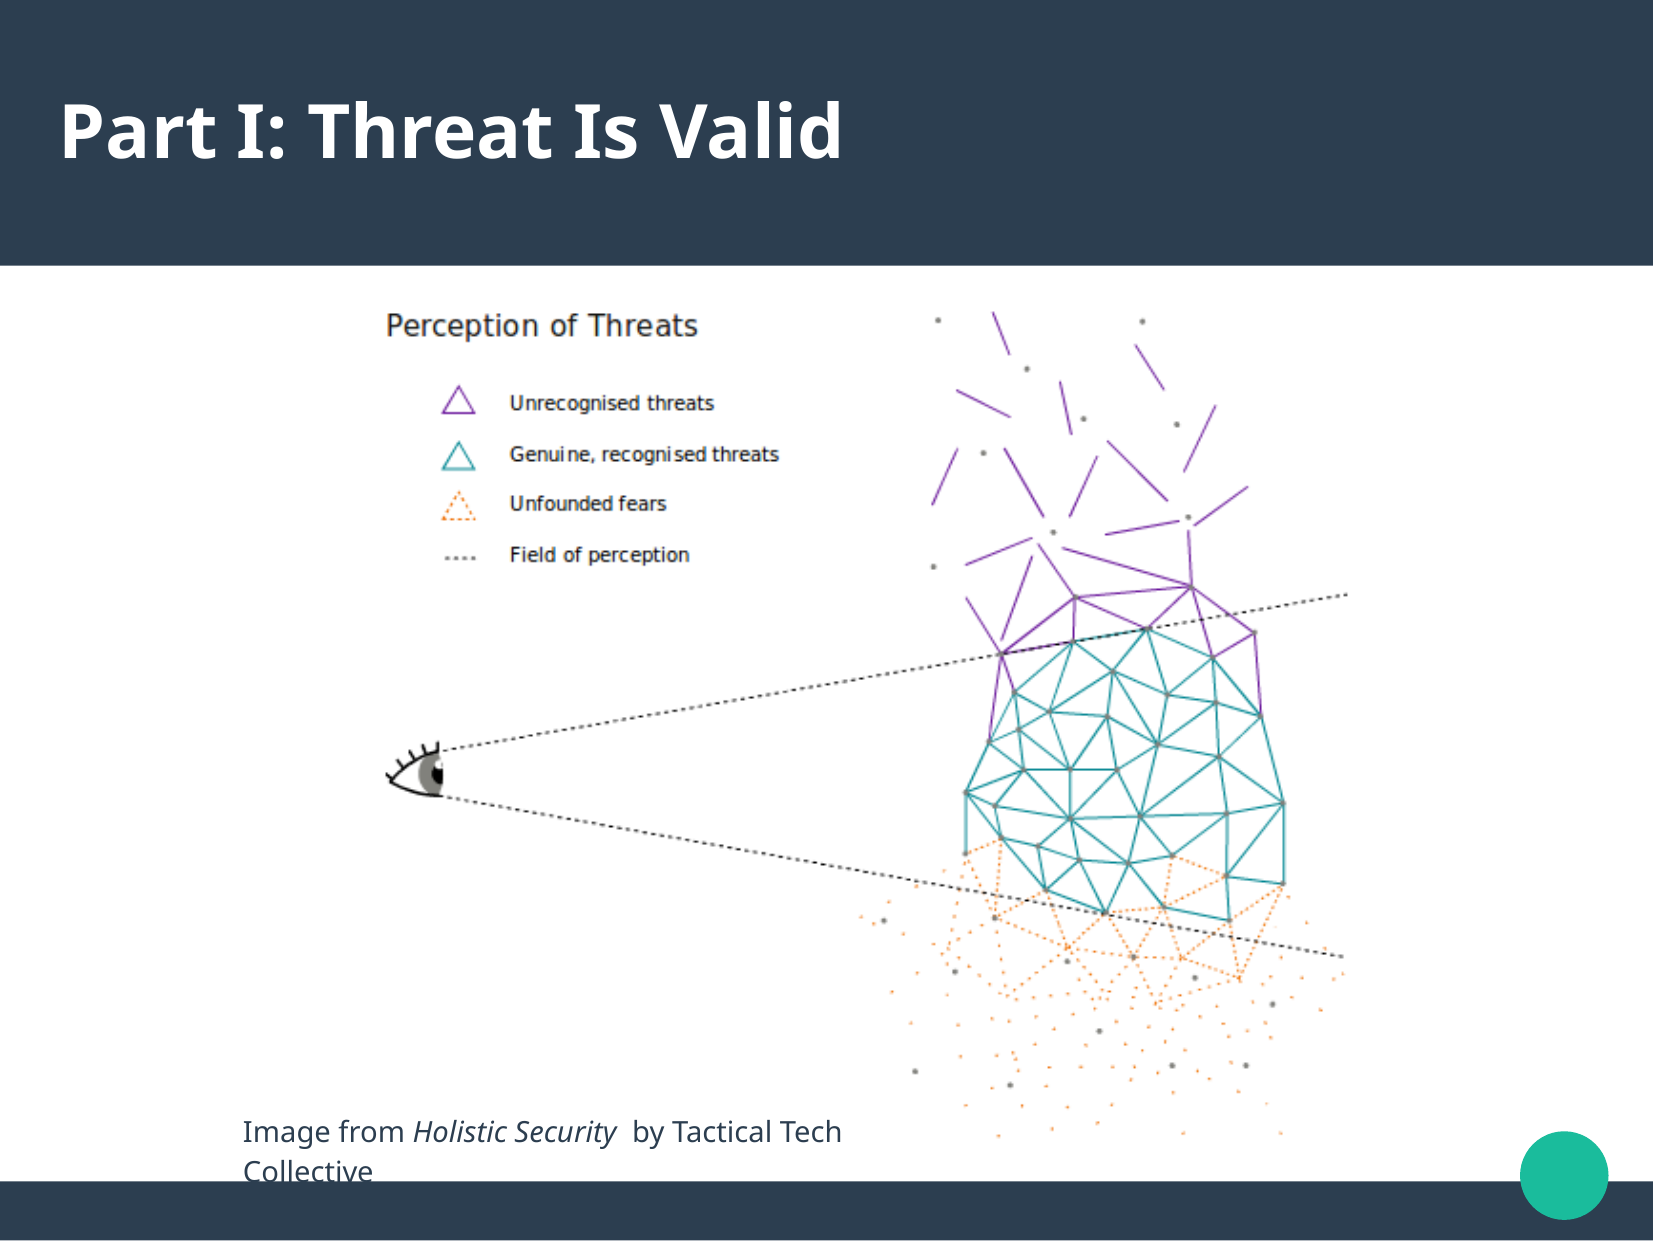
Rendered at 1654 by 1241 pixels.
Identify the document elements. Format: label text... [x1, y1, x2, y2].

text_box Image from Holistic Security by Tactical Tech Collective [228, 1104, 948, 1156]
text_box Part I: Threat Is Valid [58, 49, 1594, 207]
picture [369, 295, 1365, 1156]
